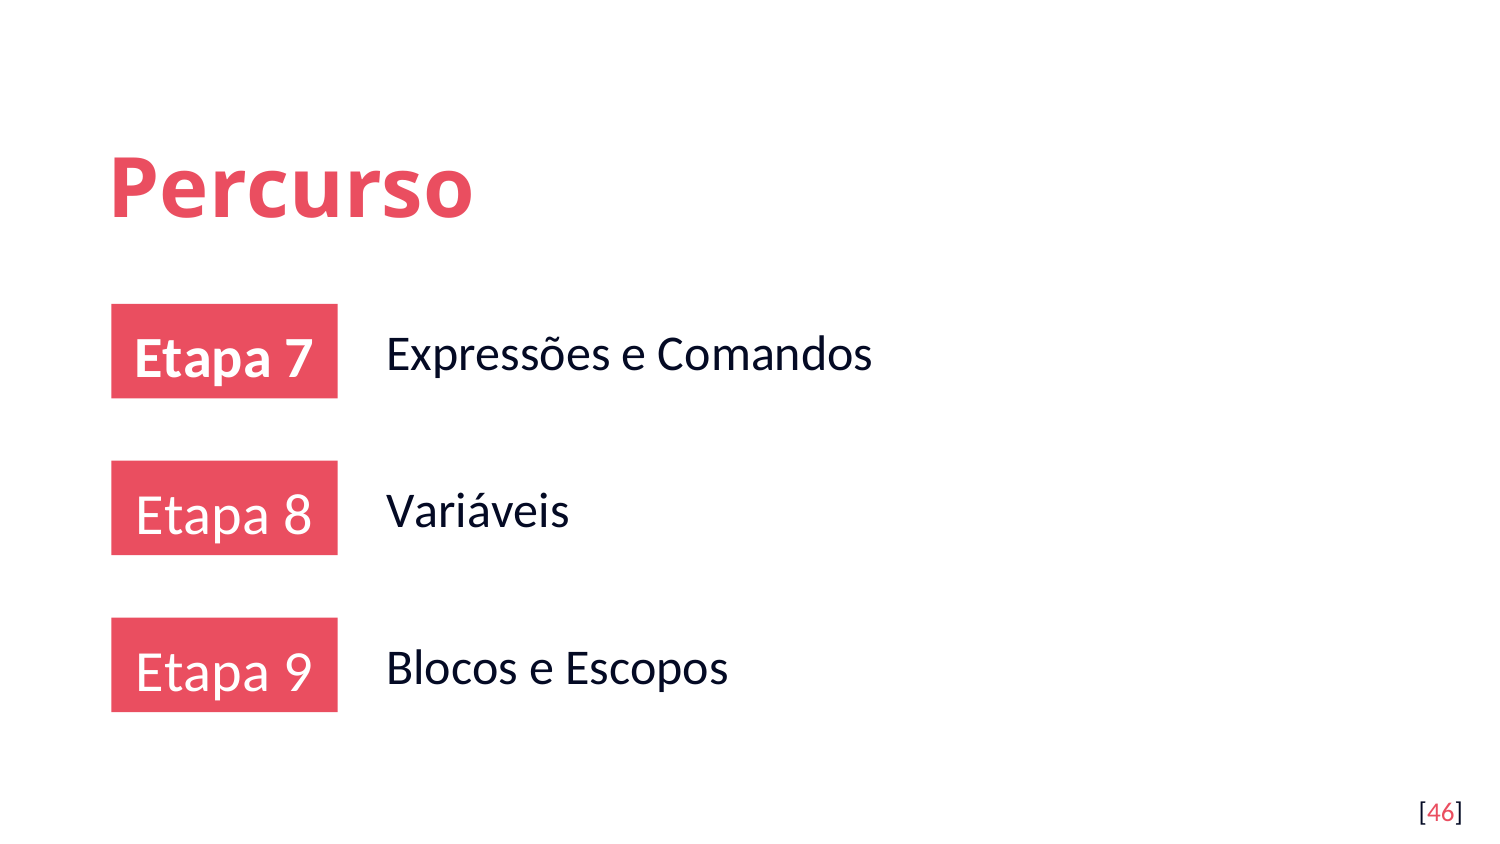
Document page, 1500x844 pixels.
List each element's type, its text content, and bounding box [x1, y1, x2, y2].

text_box Blocos e Escopos [371, 627, 1384, 703]
text_box Etapa 8 [111, 460, 338, 556]
text_box Etapa 7 [111, 303, 338, 399]
text_box Expressões e Comandos [371, 313, 1384, 389]
text_box Percurso [92, 104, 1309, 243]
slide_number [46] [1403, 779, 1494, 844]
text_box Etapa 9 [111, 617, 338, 713]
text_box Variáveis [371, 470, 1384, 546]
